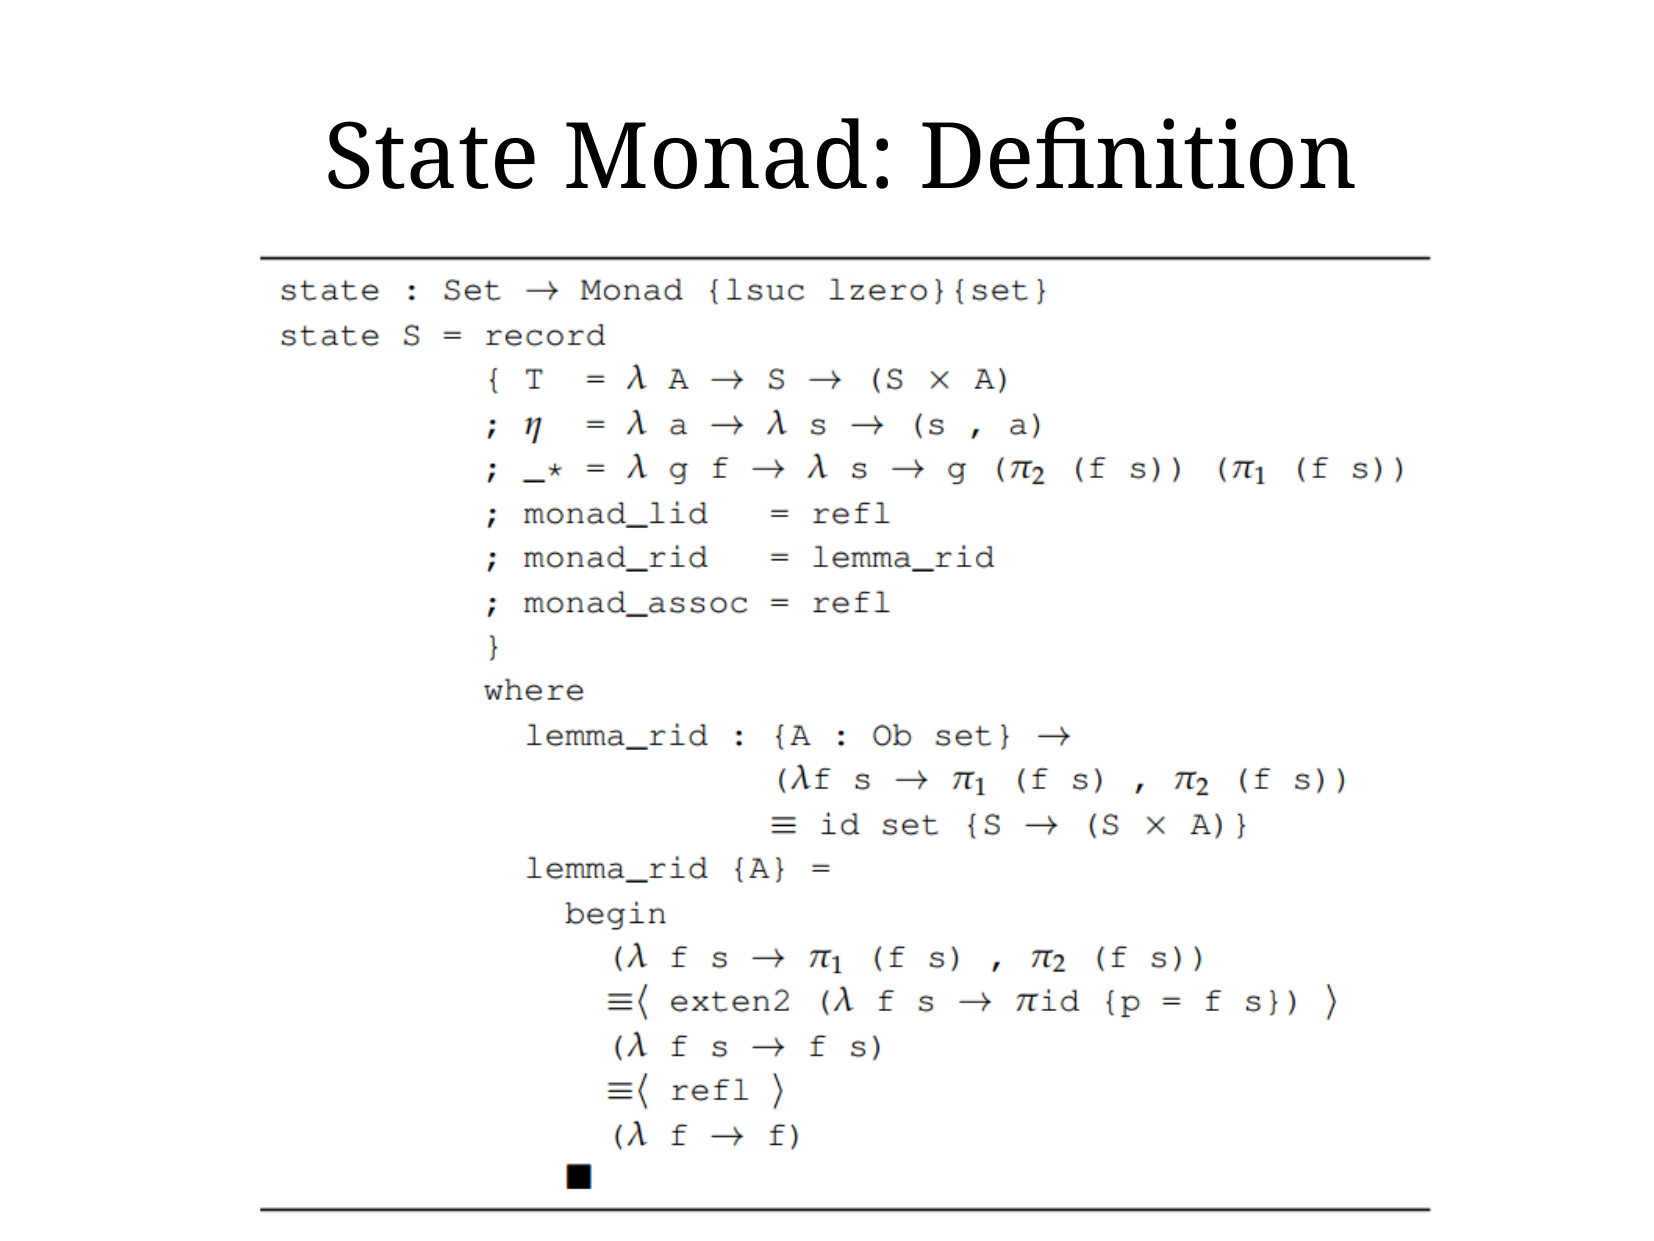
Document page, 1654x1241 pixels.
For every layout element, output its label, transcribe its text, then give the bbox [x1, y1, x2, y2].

picture [248, 242, 1444, 1222]
title State Monad: Definition [59, 22, 1625, 284]
